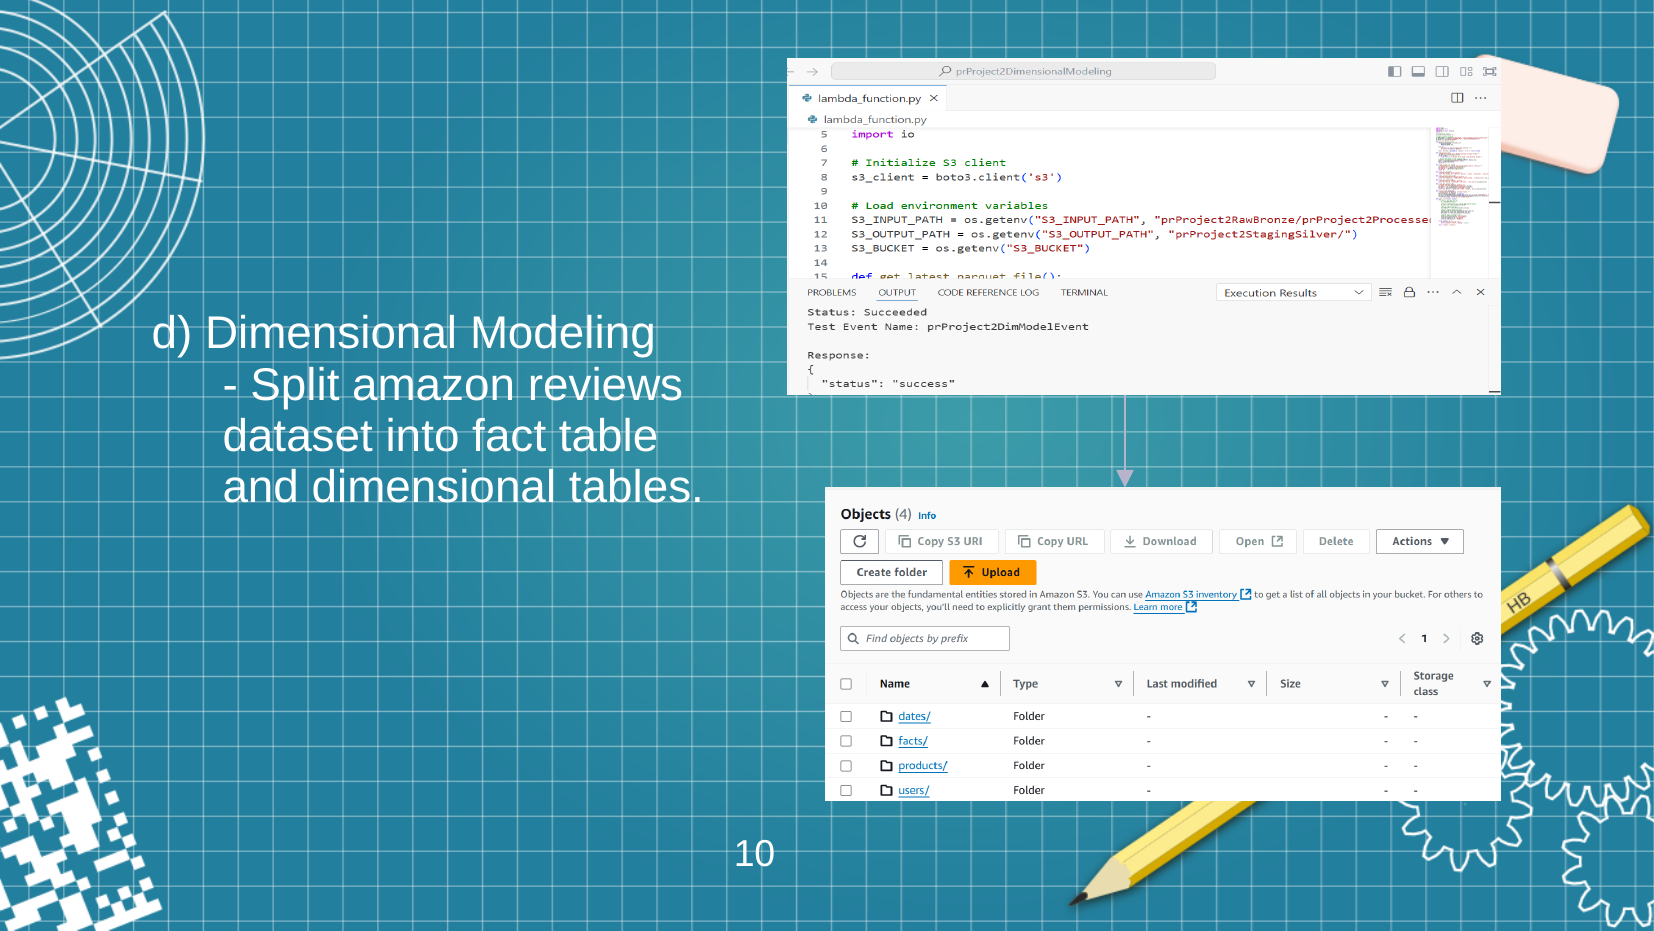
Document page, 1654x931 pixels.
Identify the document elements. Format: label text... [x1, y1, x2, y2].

text_box d) Dimensional Modeling - Split amazon reviews dataset into fact table and dimensional tables. [136, 300, 751, 638]
picture [0, 0, 1654, 931]
text_box <number> [637, 825, 872, 881]
